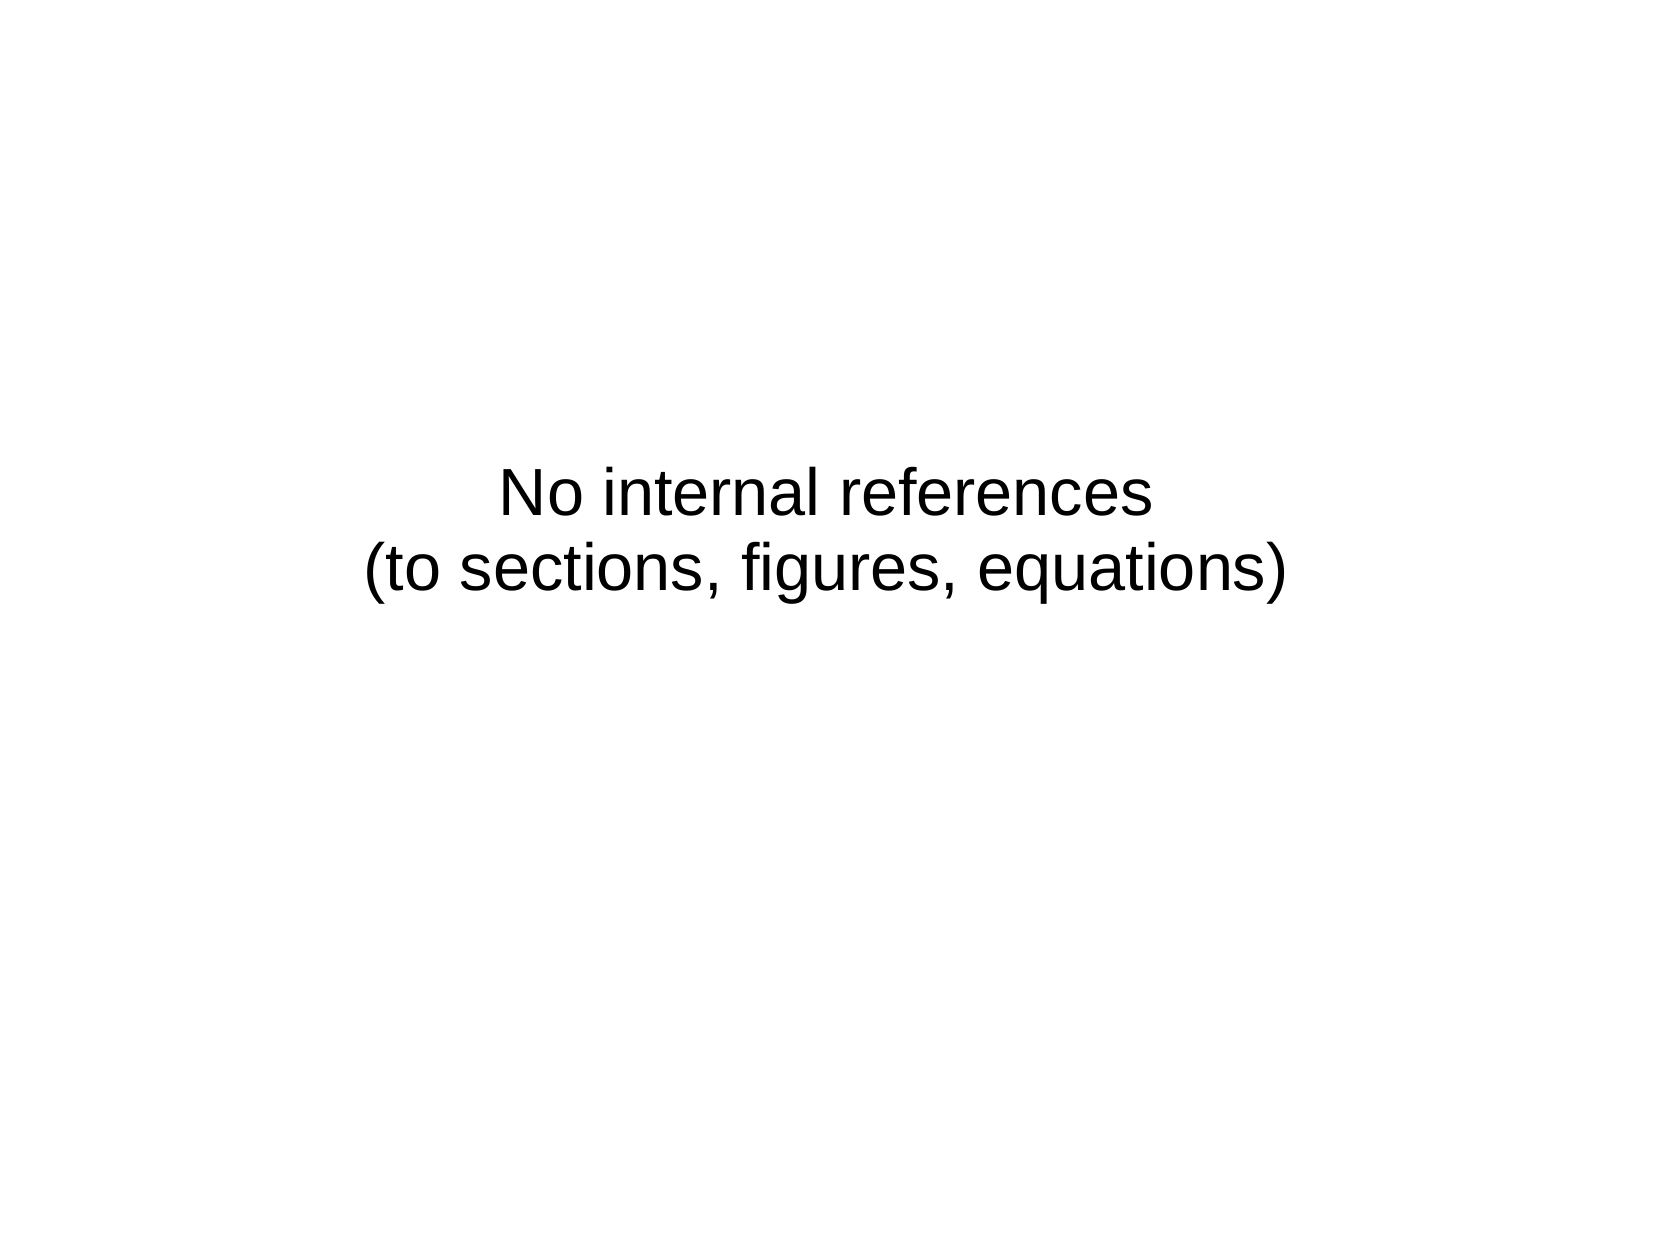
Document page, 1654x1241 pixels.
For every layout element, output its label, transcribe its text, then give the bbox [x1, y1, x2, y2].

subtitle No internal references (to sections, figures, equations) [82, 49, 1571, 1010]
